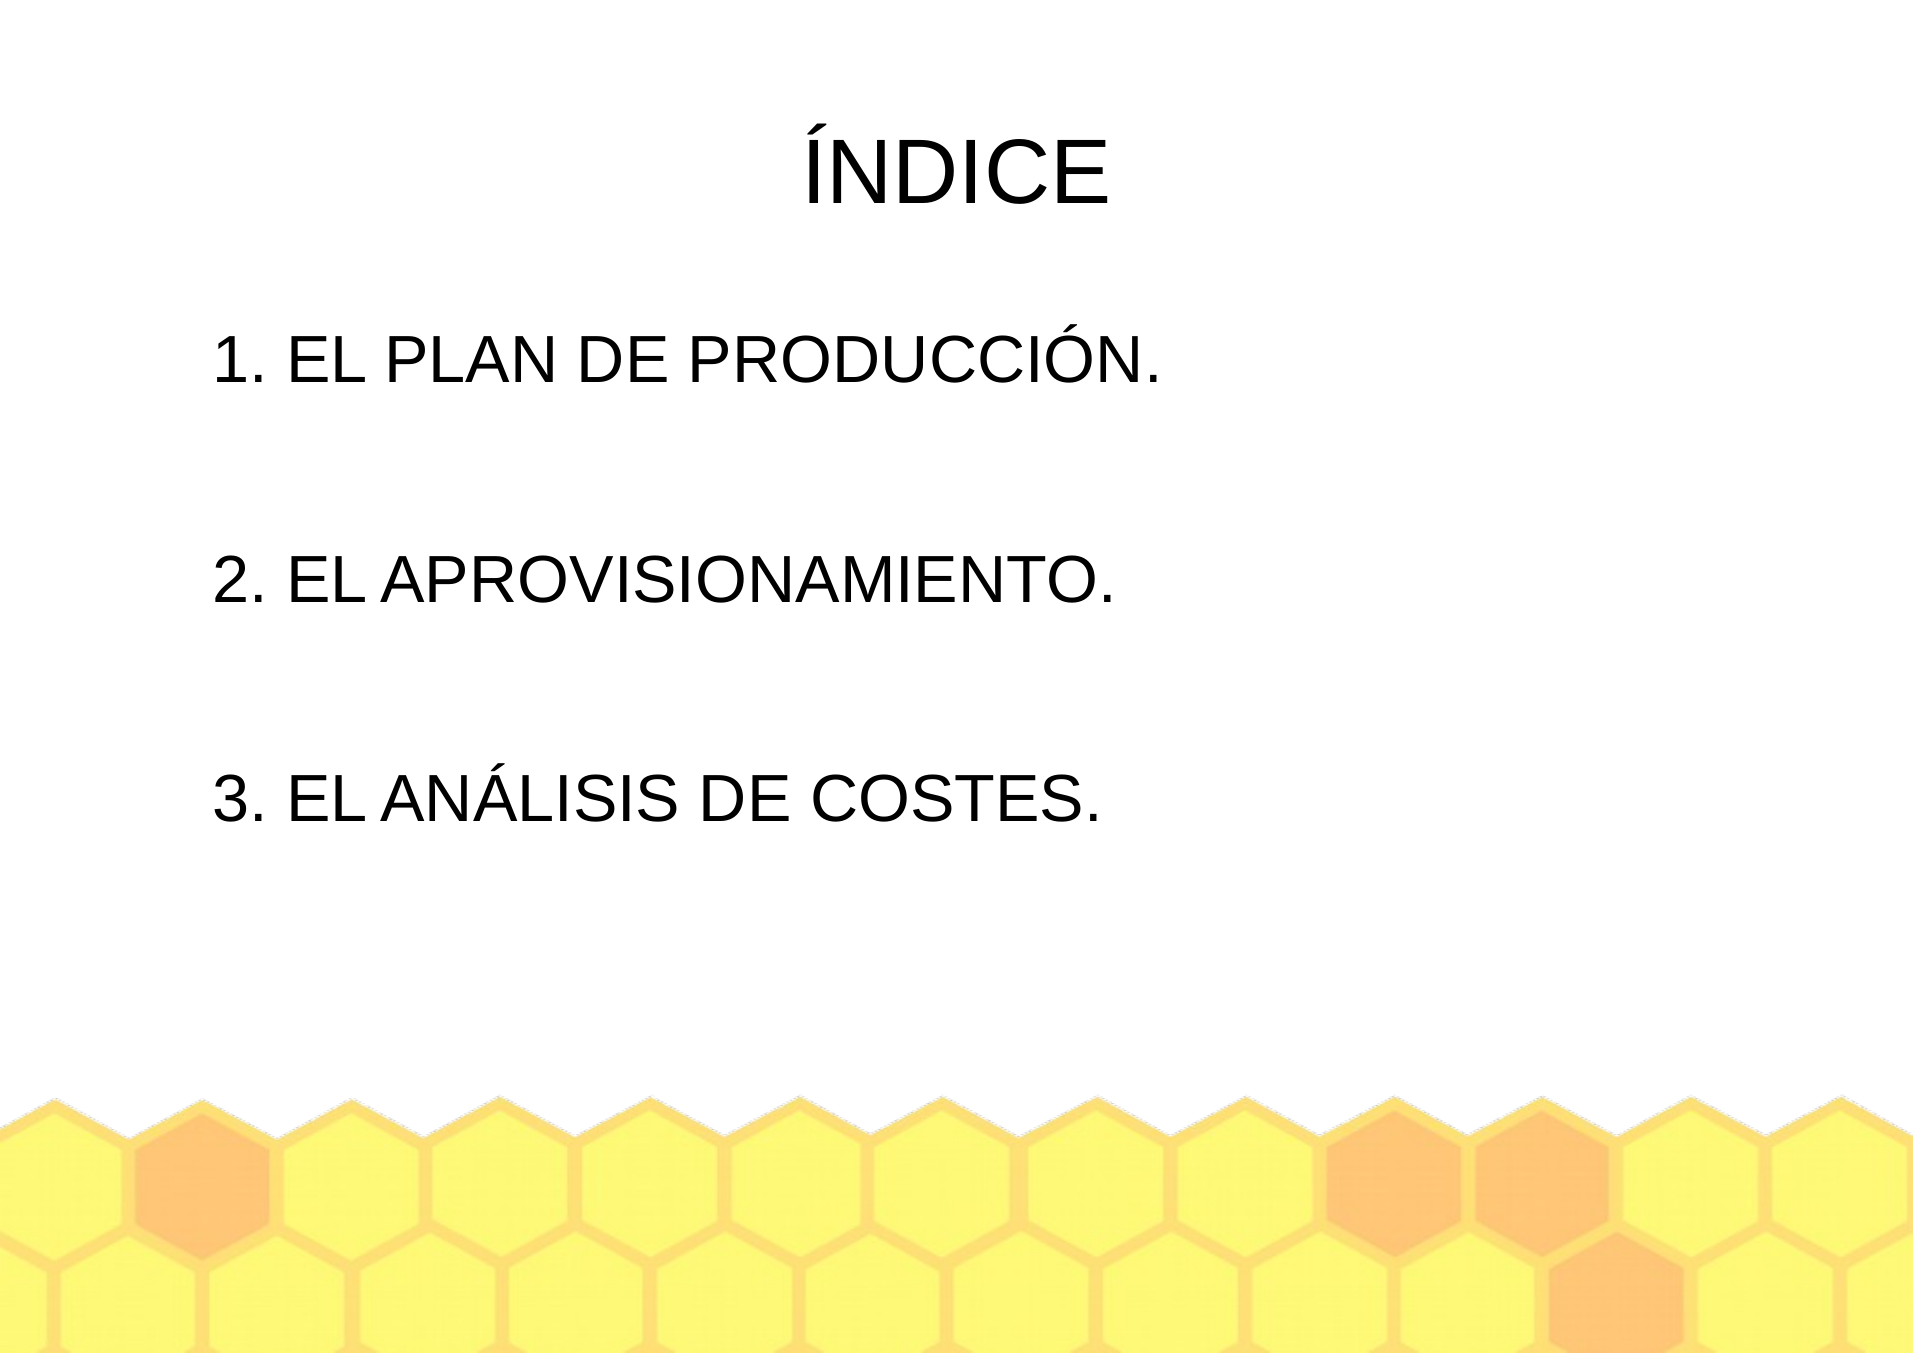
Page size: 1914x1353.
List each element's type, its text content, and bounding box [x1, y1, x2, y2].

list EL PLAN DE PRODUCCIÓN. EL APROVISIONAMIENTO. EL ANÁLISIS DE COSTES. [212, 316, 1818, 1101]
title ÍNDICE [95, 53, 1818, 280]
picture [0, 1092, 1913, 1353]
